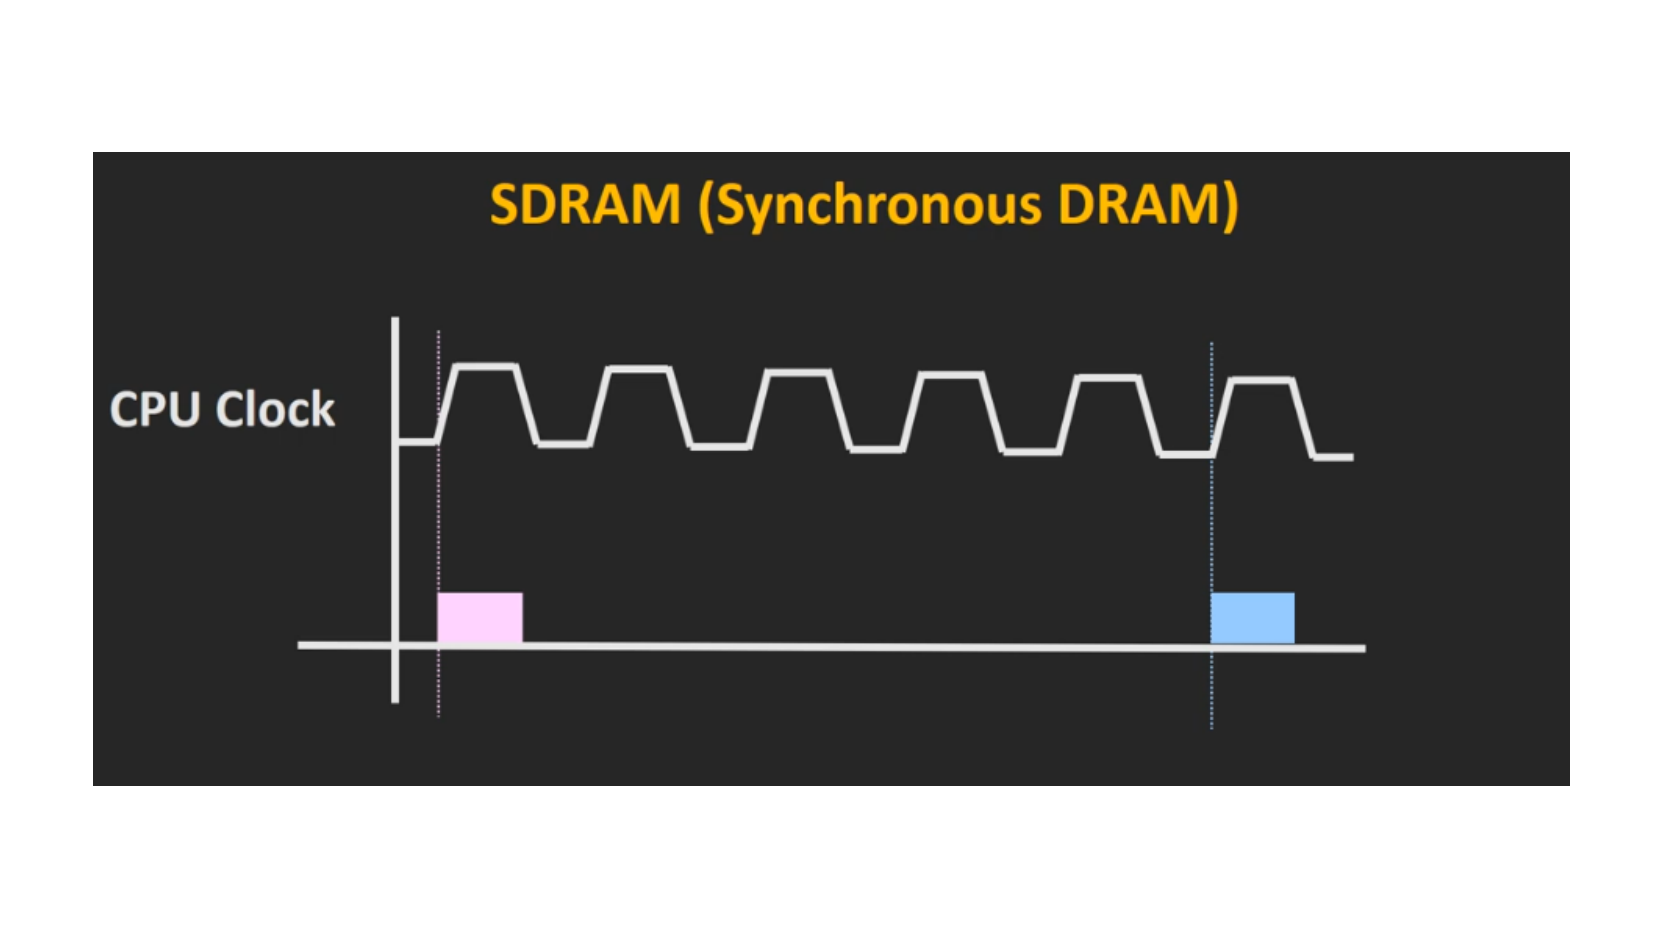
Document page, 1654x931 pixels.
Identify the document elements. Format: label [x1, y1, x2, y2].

picture [93, 152, 1570, 786]
